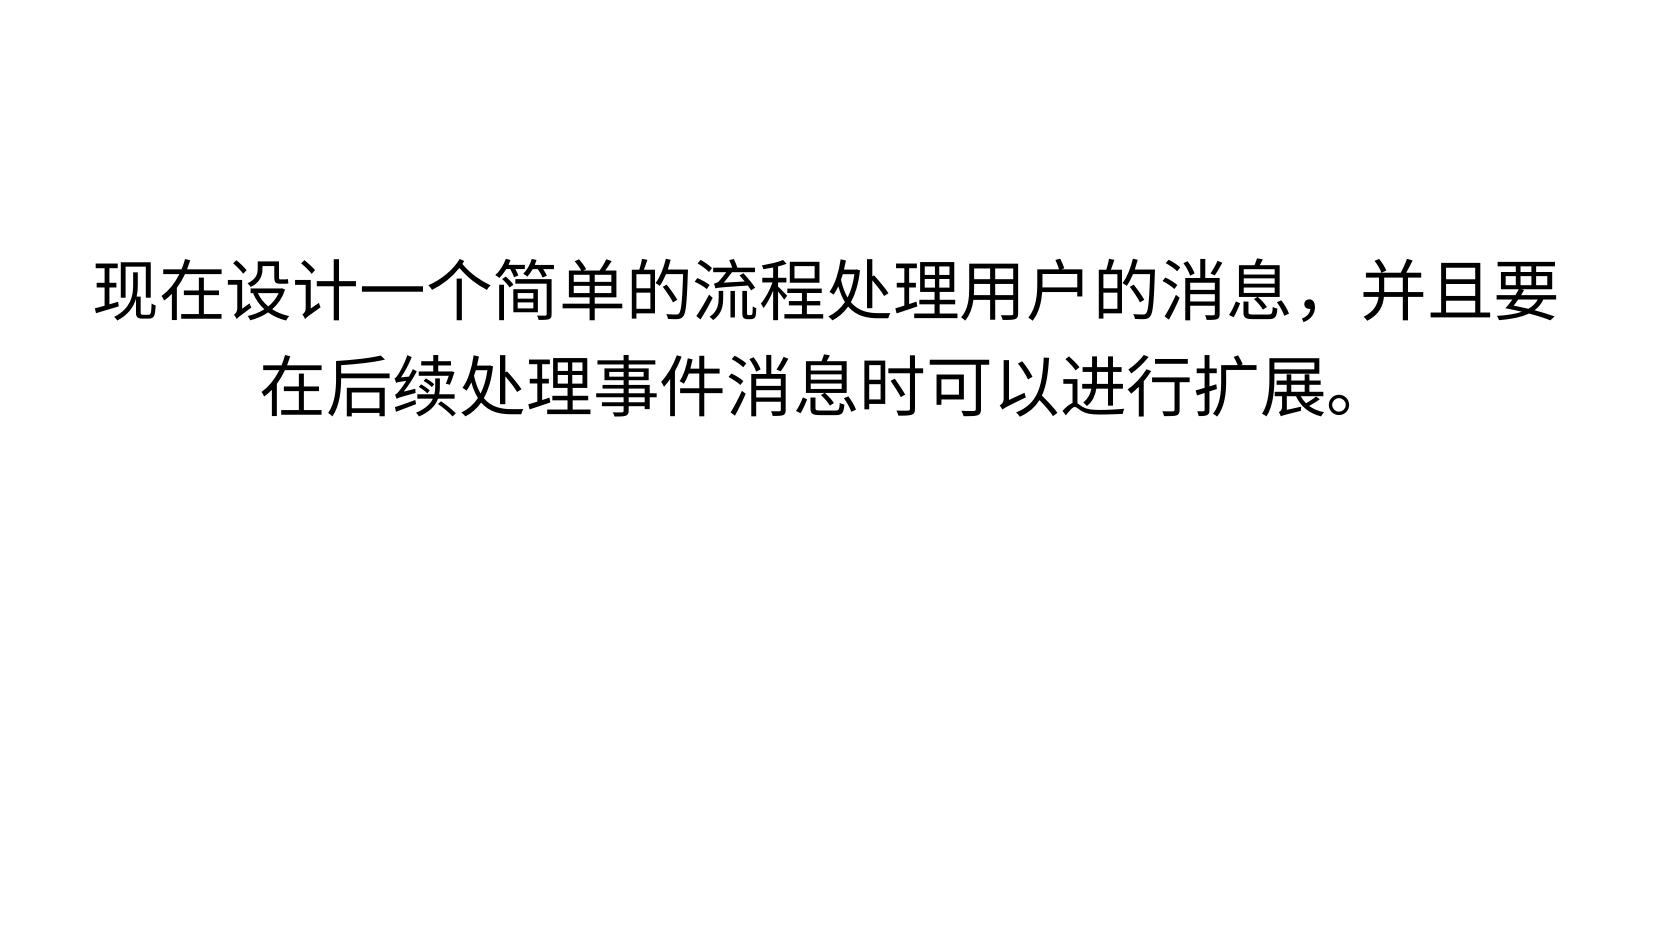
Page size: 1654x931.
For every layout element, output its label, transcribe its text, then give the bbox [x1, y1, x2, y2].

subtitle 现在设计一个简单的流程处理用户的消息，并且要在后续处理事件消息时可以进行扩展。 [82, 37, 1571, 632]
